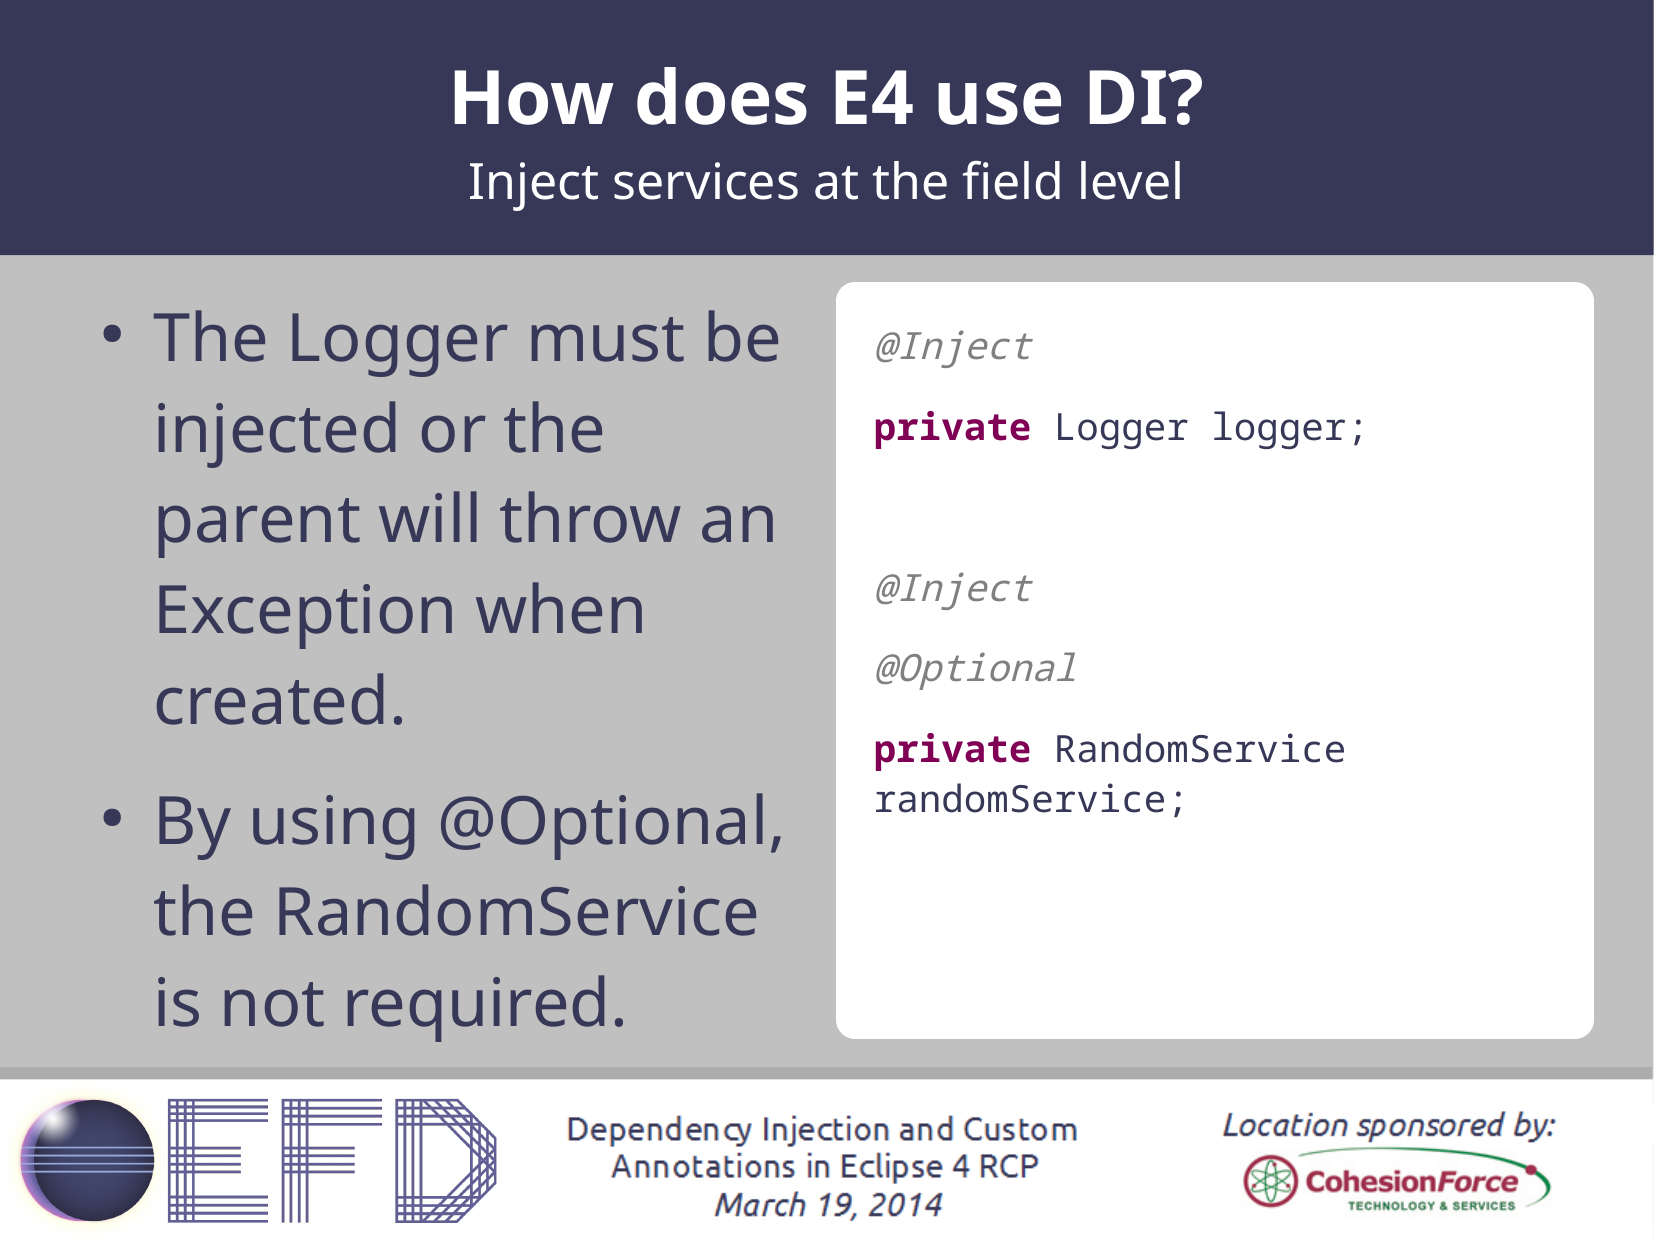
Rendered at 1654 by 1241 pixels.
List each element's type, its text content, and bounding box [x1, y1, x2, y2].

title How does E4 use DI? Inject services at the field level [82, 25, 1571, 233]
list @Inject private Logger logger; @Inject @Optional private RandomService randomService; [855, 300, 1576, 1021]
picture [549, 1082, 1105, 1241]
list The Logger must be injected or the parent will throw an Exception when created. By using @Optional, the RandomService is not required. [82, 290, 793, 1036]
picture [0, 1079, 497, 1241]
picture [1110, 1104, 1654, 1241]
